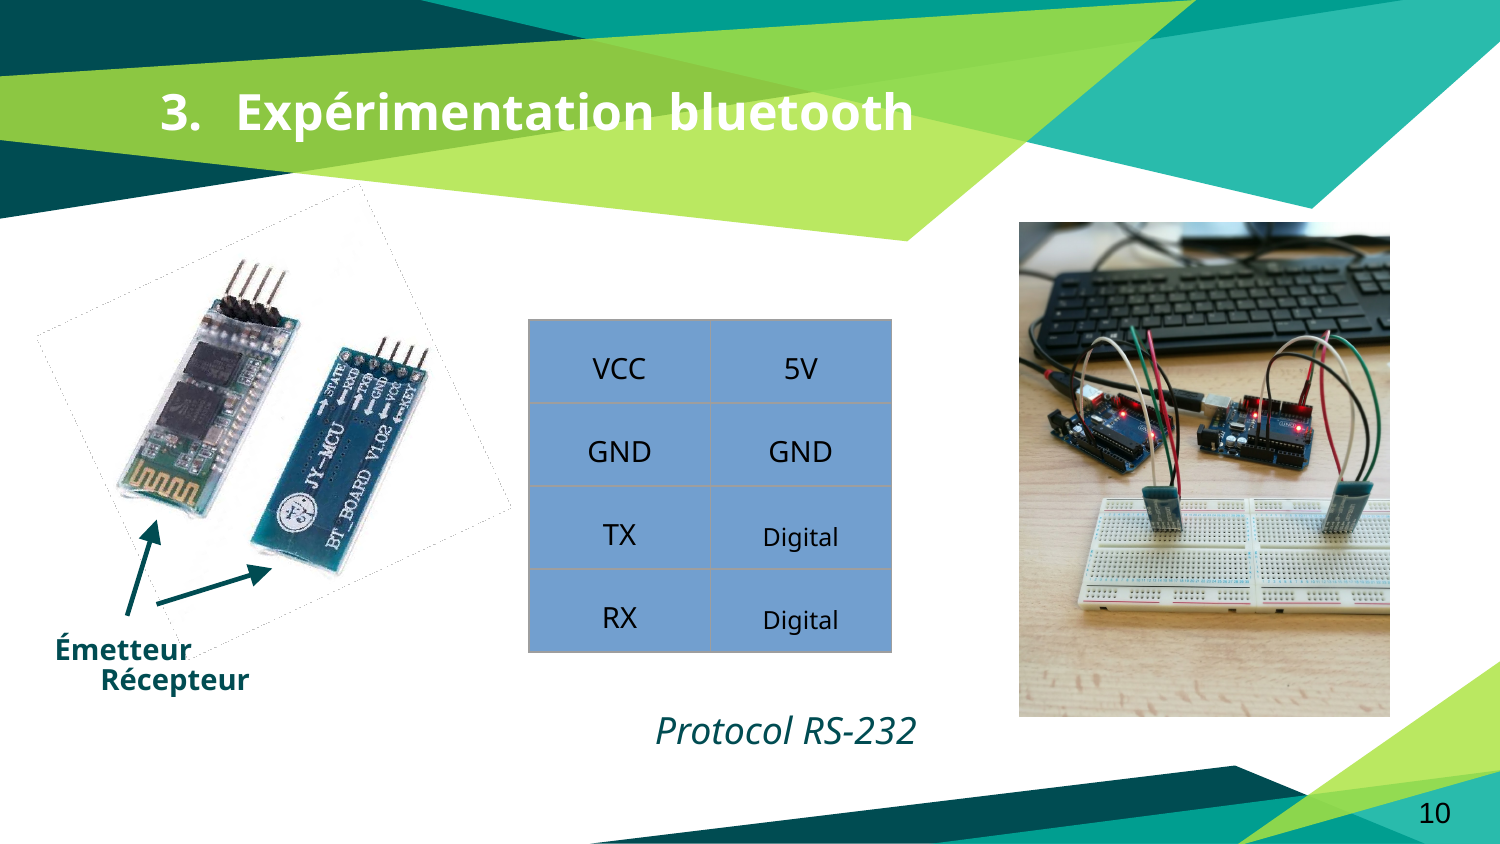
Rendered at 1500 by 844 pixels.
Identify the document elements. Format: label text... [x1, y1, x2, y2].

text_box Émetteur [35, 615, 212, 712]
text_box Protocol RS-232 [457, 691, 932, 794]
table_cell Digital [711, 487, 891, 568]
table_cell TX [530, 487, 710, 568]
title 3. Expérimentation bluetooth [145, 65, 1355, 206]
slide_number <number> [1403, 779, 1494, 844]
picture [1019, 222, 1390, 717]
table_header VCC [530, 321, 710, 402]
picture [35, 184, 511, 646]
table_cell Digital [711, 570, 891, 651]
text_box Récepteur [79, 646, 271, 743]
table_header 5V [711, 321, 891, 402]
table_cell GND [530, 404, 710, 485]
table_cell GND [711, 404, 891, 485]
table_cell RX [530, 570, 710, 651]
